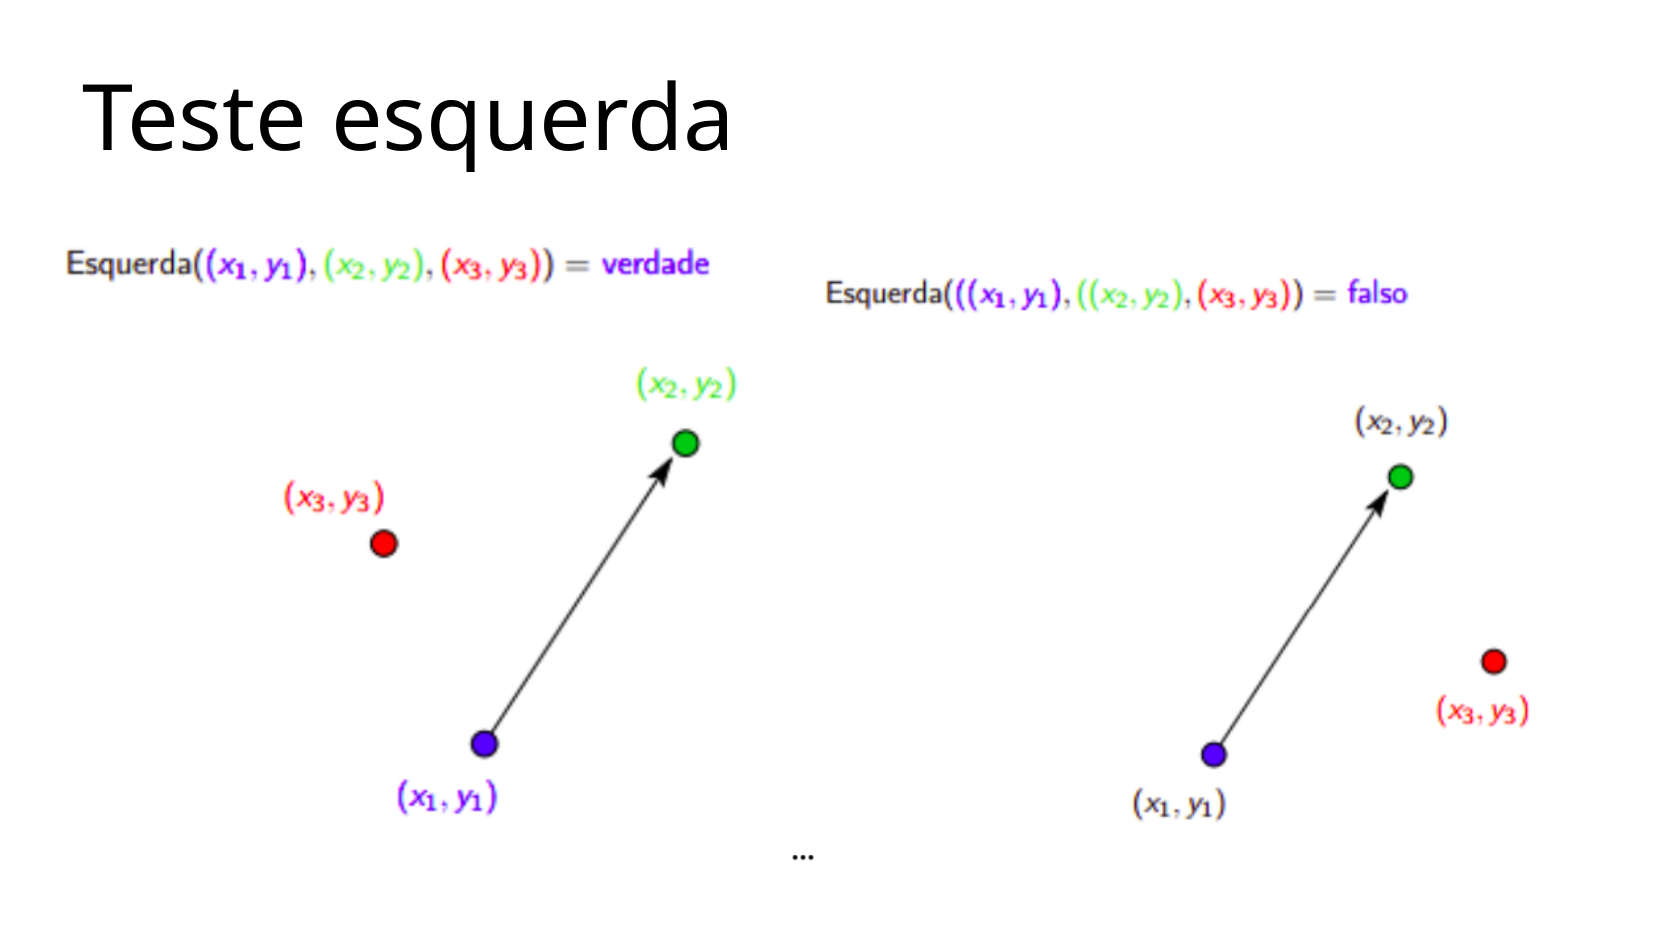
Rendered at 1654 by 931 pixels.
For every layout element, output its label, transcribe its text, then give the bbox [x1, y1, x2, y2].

picture [35, 212, 1613, 891]
title Teste esquerda [82, 37, 1571, 193]
